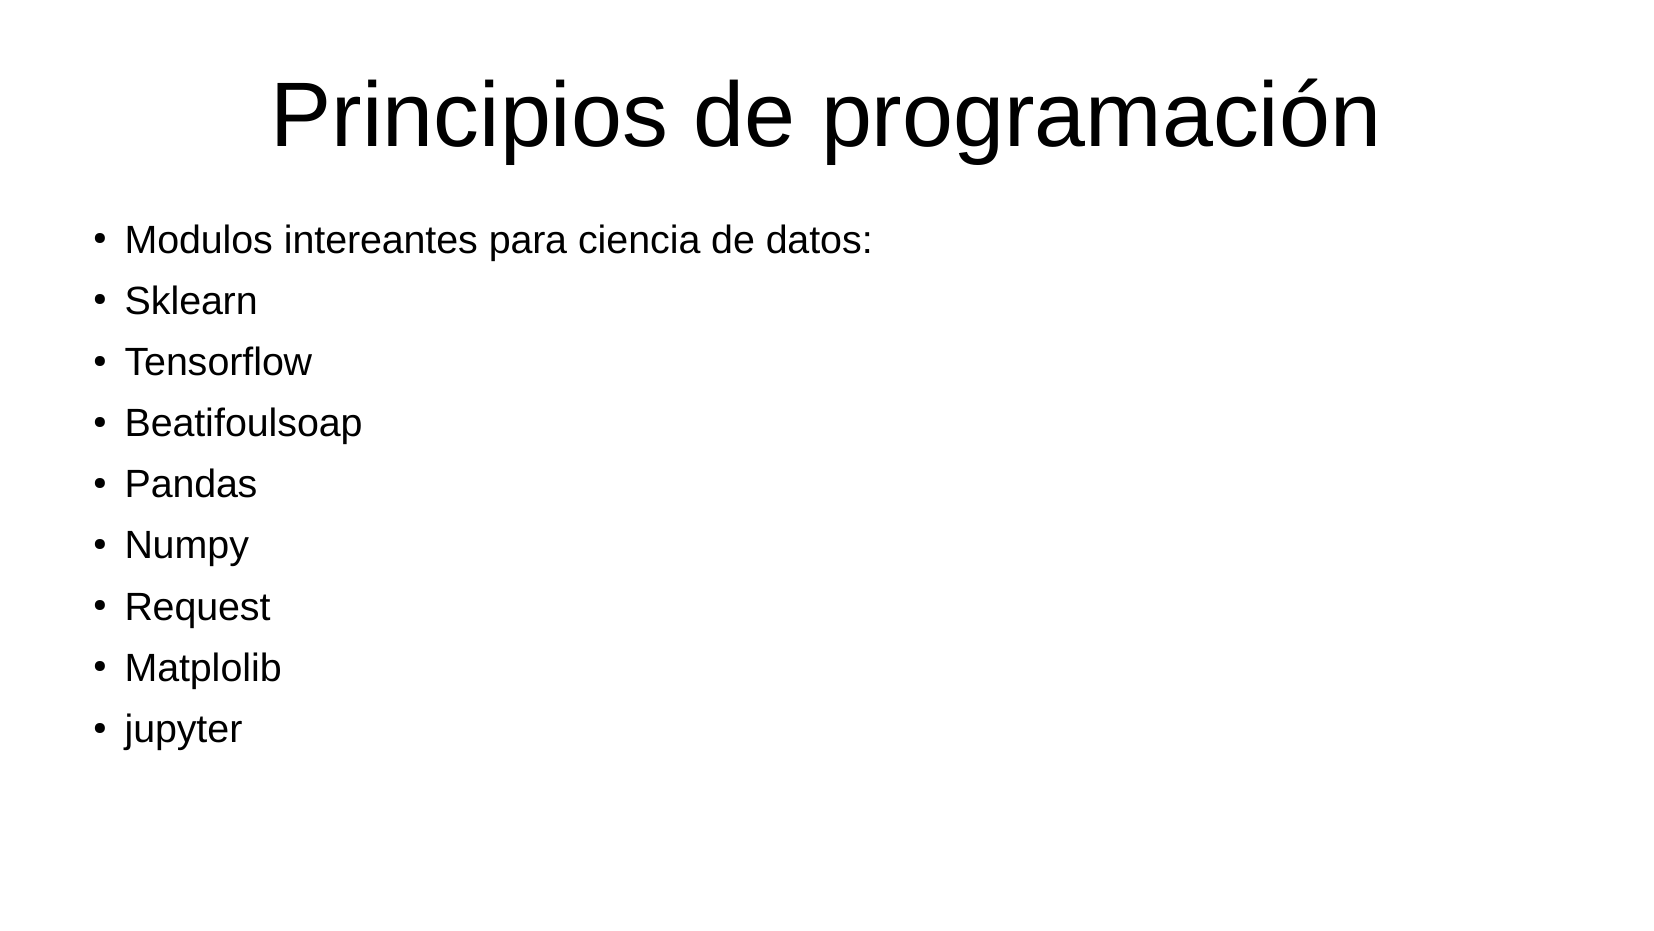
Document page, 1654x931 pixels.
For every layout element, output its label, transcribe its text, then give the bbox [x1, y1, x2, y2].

title Principios de programación [82, 37, 1571, 193]
list Modulos intereantes para ciencia de datos: Sklearn Tensorflow Beatifoulsoap Pandas Numpy Request Matplolib jupyter [82, 217, 1571, 758]
